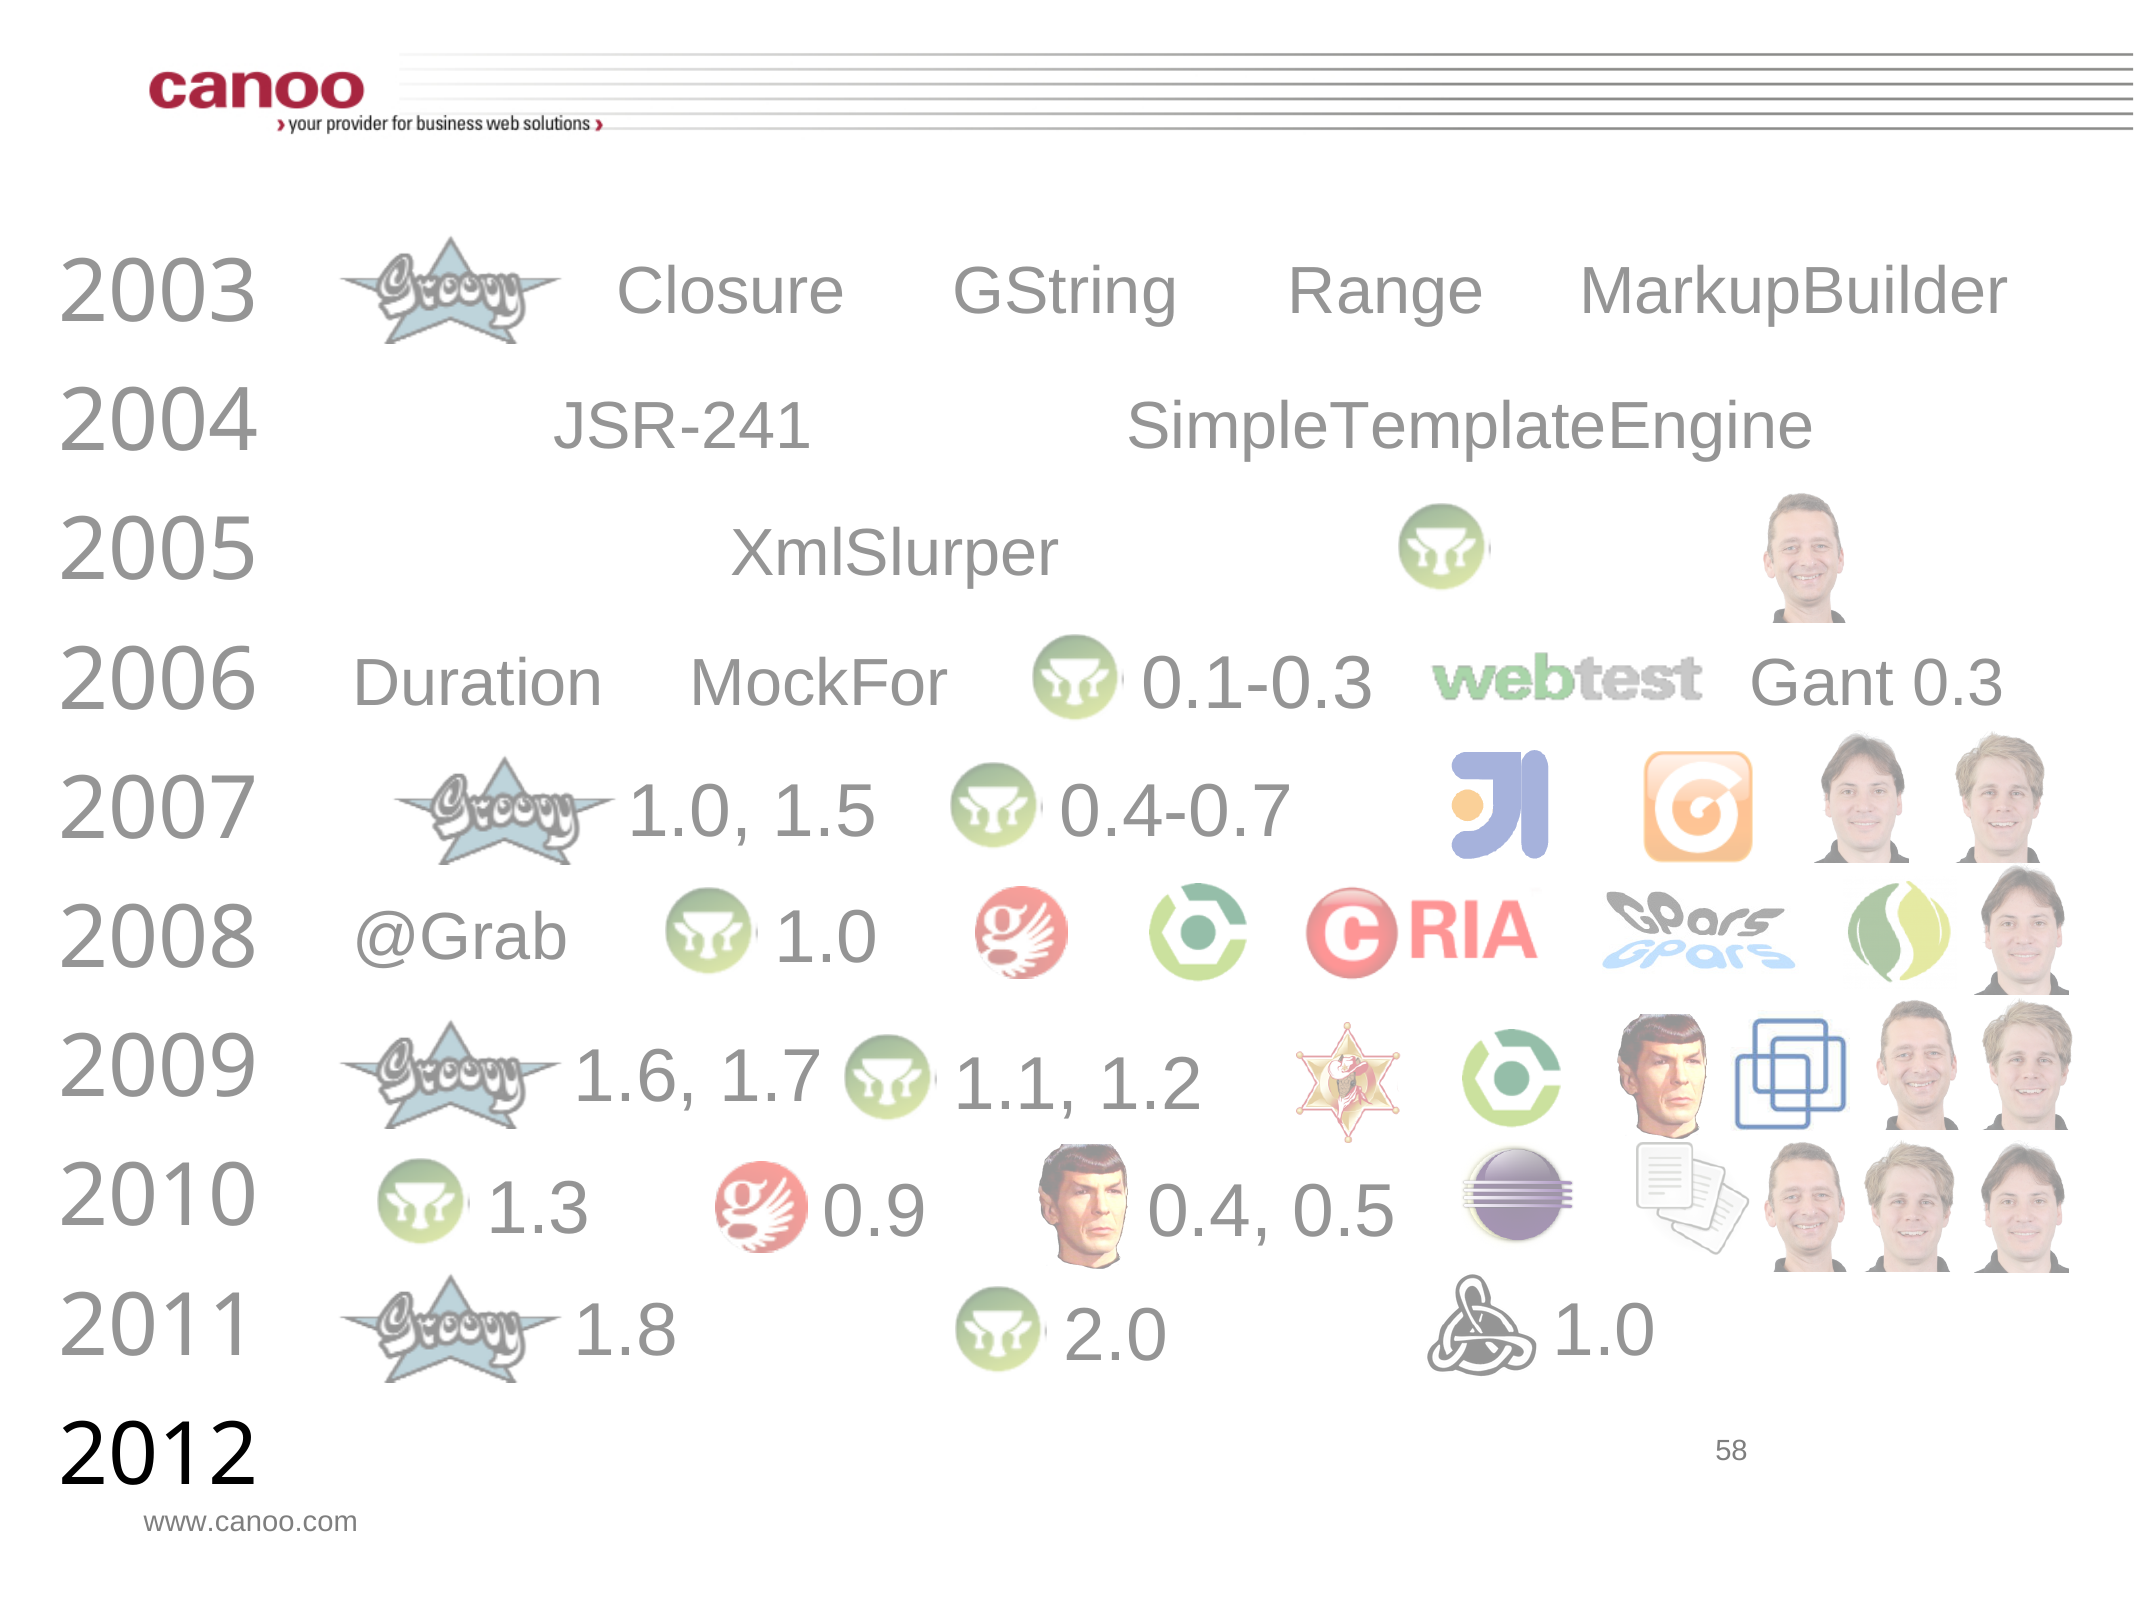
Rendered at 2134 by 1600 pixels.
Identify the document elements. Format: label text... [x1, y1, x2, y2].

picture [37, 225, 2101, 1388]
text_box 2012 [43, 1389, 297, 1510]
text_box <number> [1705, 1423, 1758, 1474]
picture [0, 21, 2134, 188]
